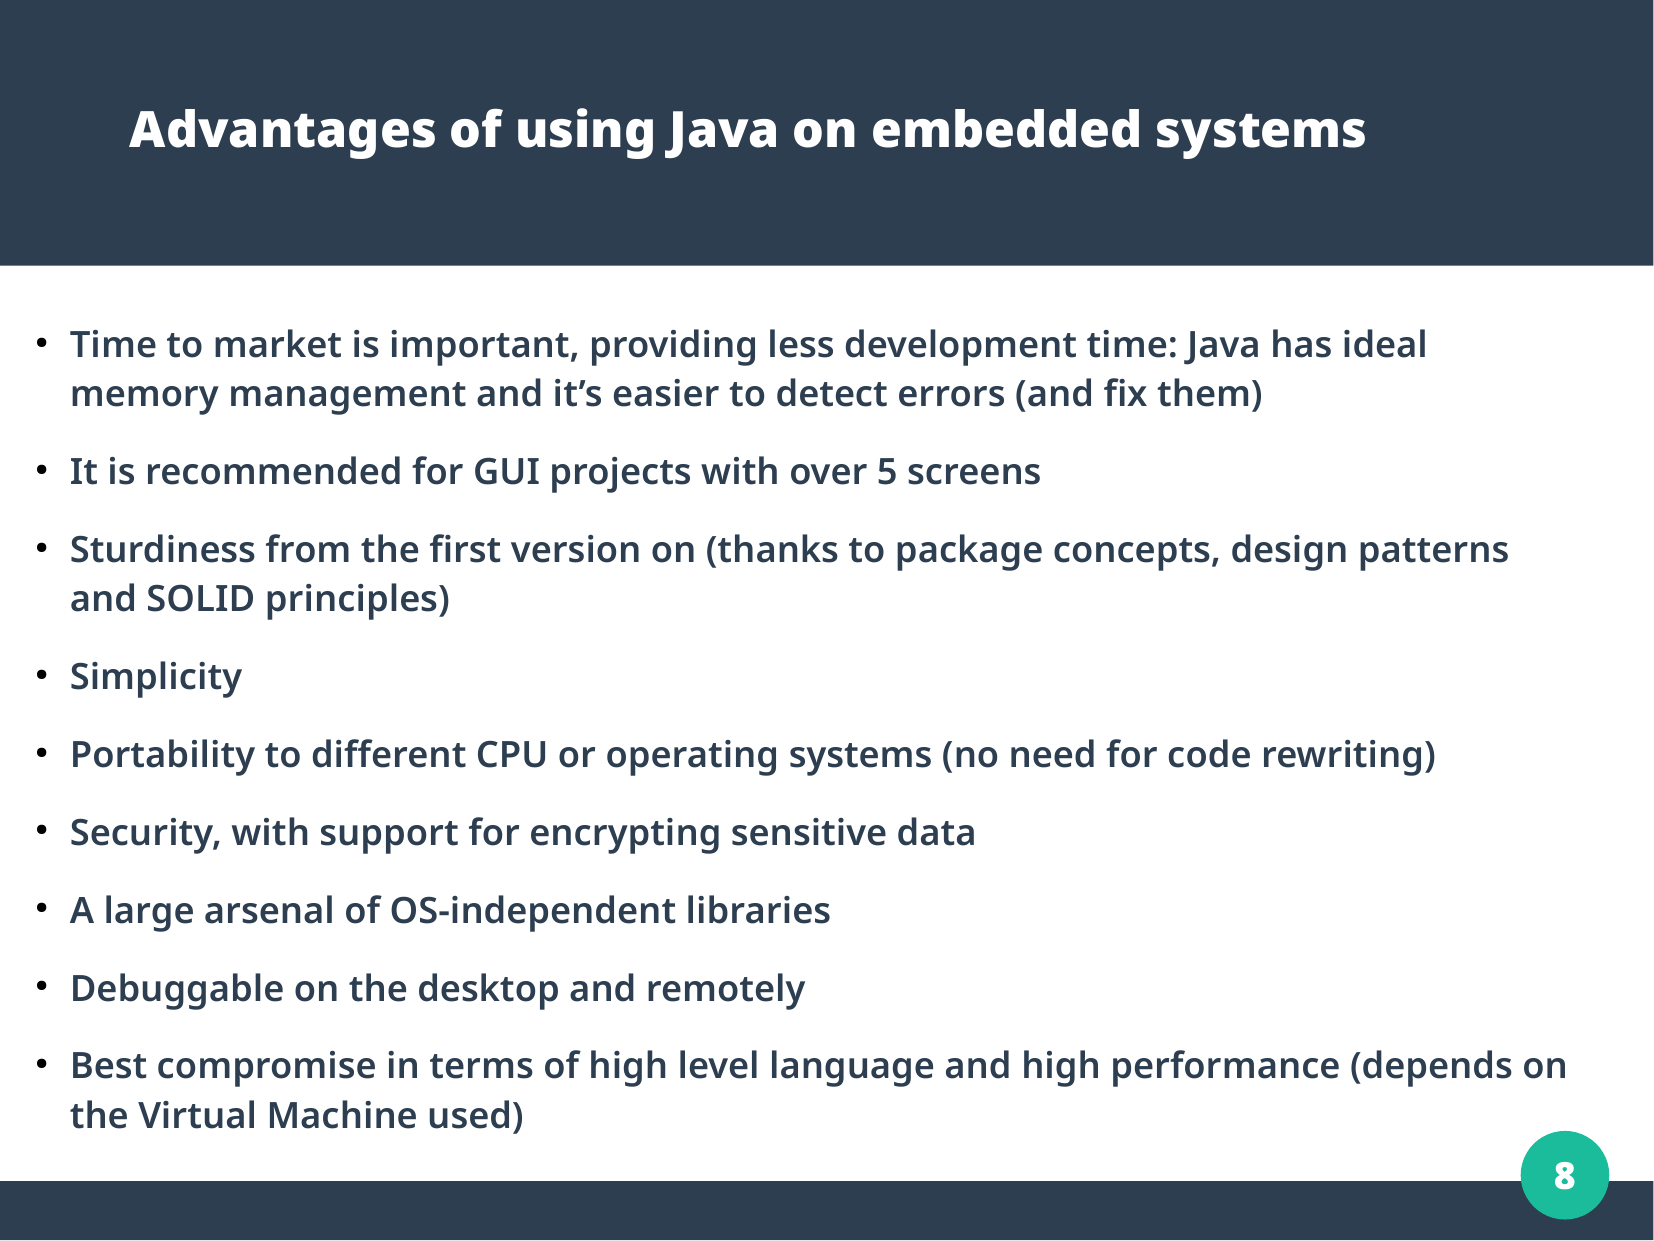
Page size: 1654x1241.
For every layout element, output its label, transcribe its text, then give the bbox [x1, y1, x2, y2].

list Time to market is important, providing less development time: Java has ideal memory management and it’s easier to detect errors (and fix them) It is recommended for GUI projects with over 5 screens Sturdiness from the first version on (thanks to package concepts, design patterns and SOLID principles) Simplicity Portability to different CPU or operating systems (no need for code rewriting) Security, with support for encrypting sensitive data A large arsenal of OS-independent libraries Debuggable on the desktop and remotely Best compromise in terms of high level language and high performance (depends on the Virtual Machine used) [35, 318, 1571, 1146]
title Advantages of using Java on embedded systems [59, 49, 1595, 207]
